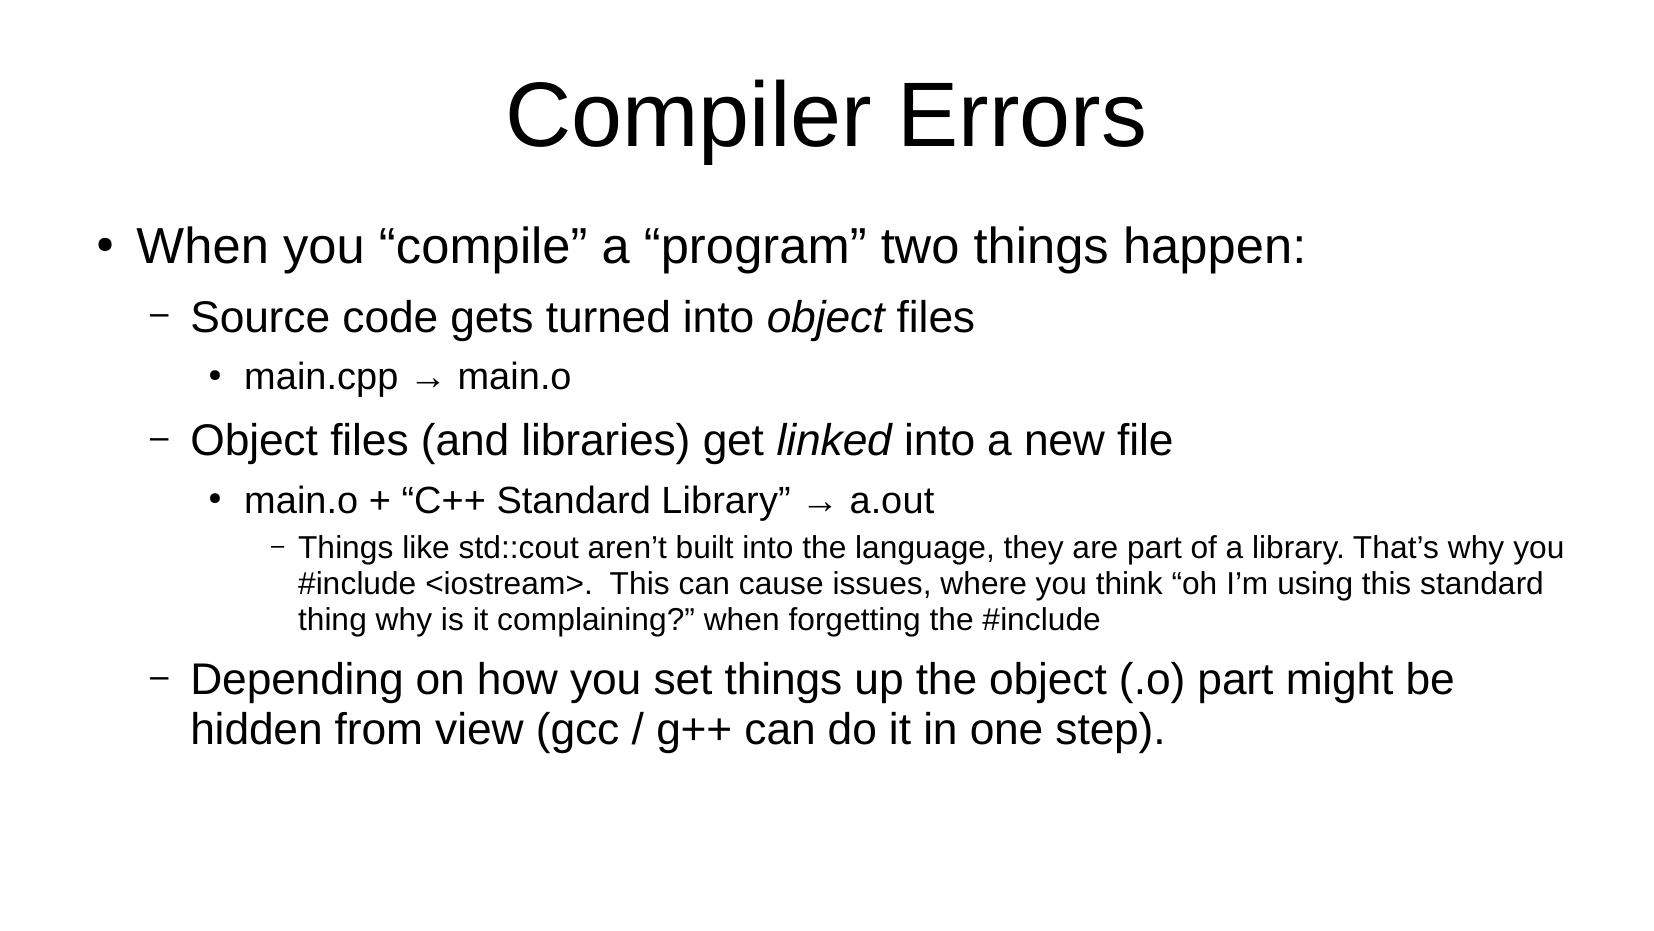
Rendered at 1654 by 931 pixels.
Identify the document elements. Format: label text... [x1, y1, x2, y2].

title Compiler Errors [82, 37, 1571, 193]
list When you “compile” a “program” two things happen: Source code gets turned into object files main.cpp → main.o Object files (and libraries) get linked into a new file main.o + “C++ Standard Library” → a.out Things like std::cout aren’t built into the language, they are part of a library. That’s why you #include <iostream>. This can cause issues, where you think “oh I’m using this standard thing why is it complaining?” when forgetting the #include Depending on how you set things up the object (.o) part might be hidden from view (gcc / g++ can do it in one step). [82, 217, 1571, 758]
